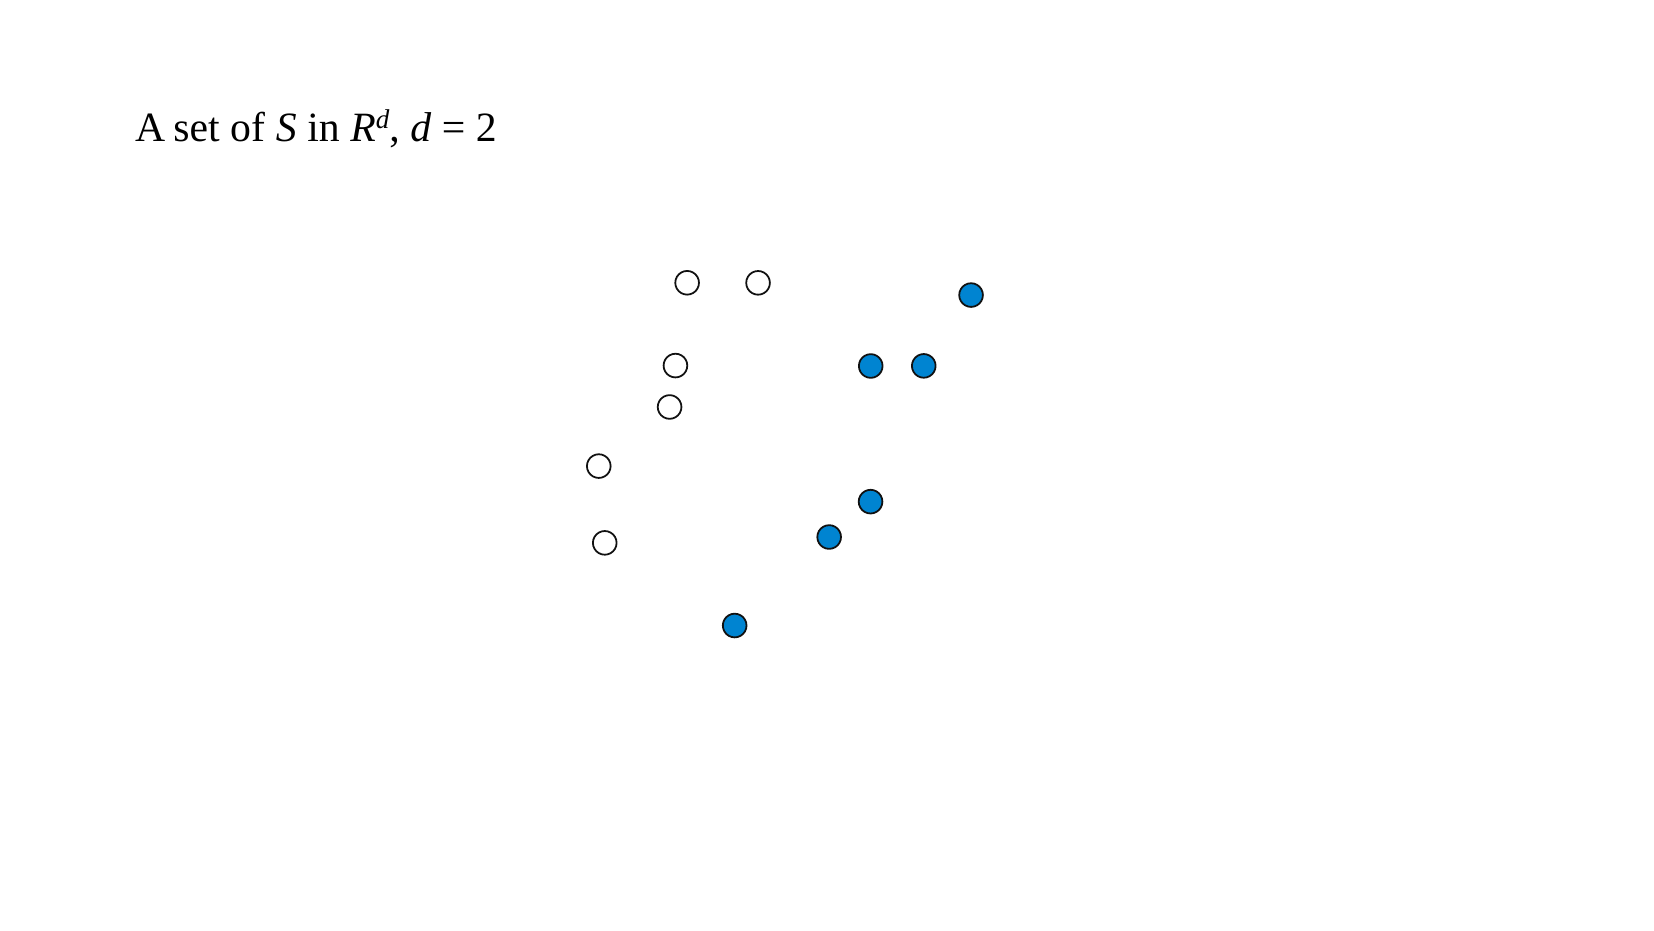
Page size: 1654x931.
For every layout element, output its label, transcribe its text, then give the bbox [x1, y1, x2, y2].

text_box [858, 354, 883, 378]
text_box [817, 525, 842, 549]
text_box [959, 283, 983, 307]
text_box [858, 489, 883, 514]
text_box A set of S in Rd, d = 2 [120, 96, 531, 165]
text_box [722, 613, 747, 638]
text_box [911, 354, 936, 378]
